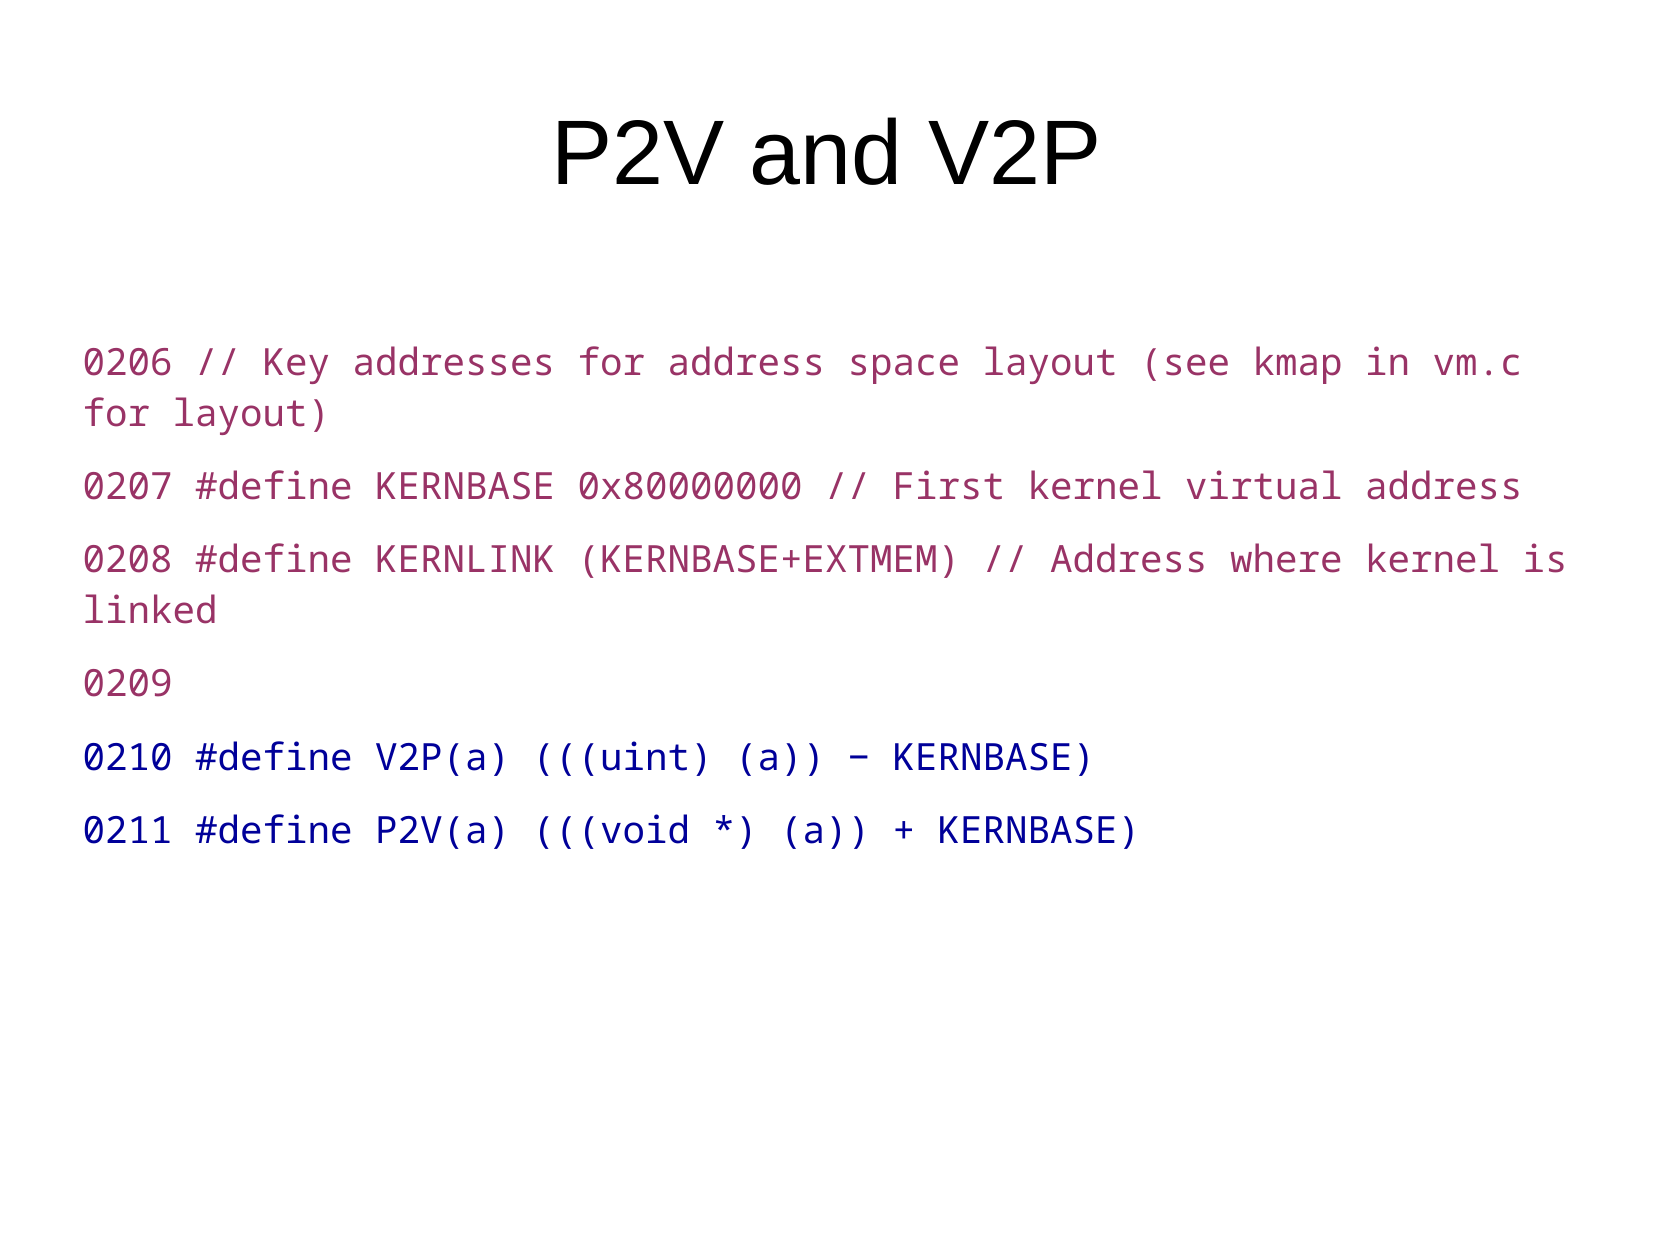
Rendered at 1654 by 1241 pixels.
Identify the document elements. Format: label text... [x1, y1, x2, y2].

title P2V and V2P [82, 49, 1571, 257]
list 0206 // Key addresses for address space layout (see kmap in vm.c for layout) 0207 #define KERNBASE 0x80000000 // First kernel virtual address 0208 #define KERNLINK (KERNBASE+EXTMEM) // Address where kernel is linked 0209 0210 #define V2P(a) (((uint) (a)) − KERNBASE) 0211 #define P2V(a) (((void *) (a)) + KERNBASE) [82, 262, 1571, 863]
